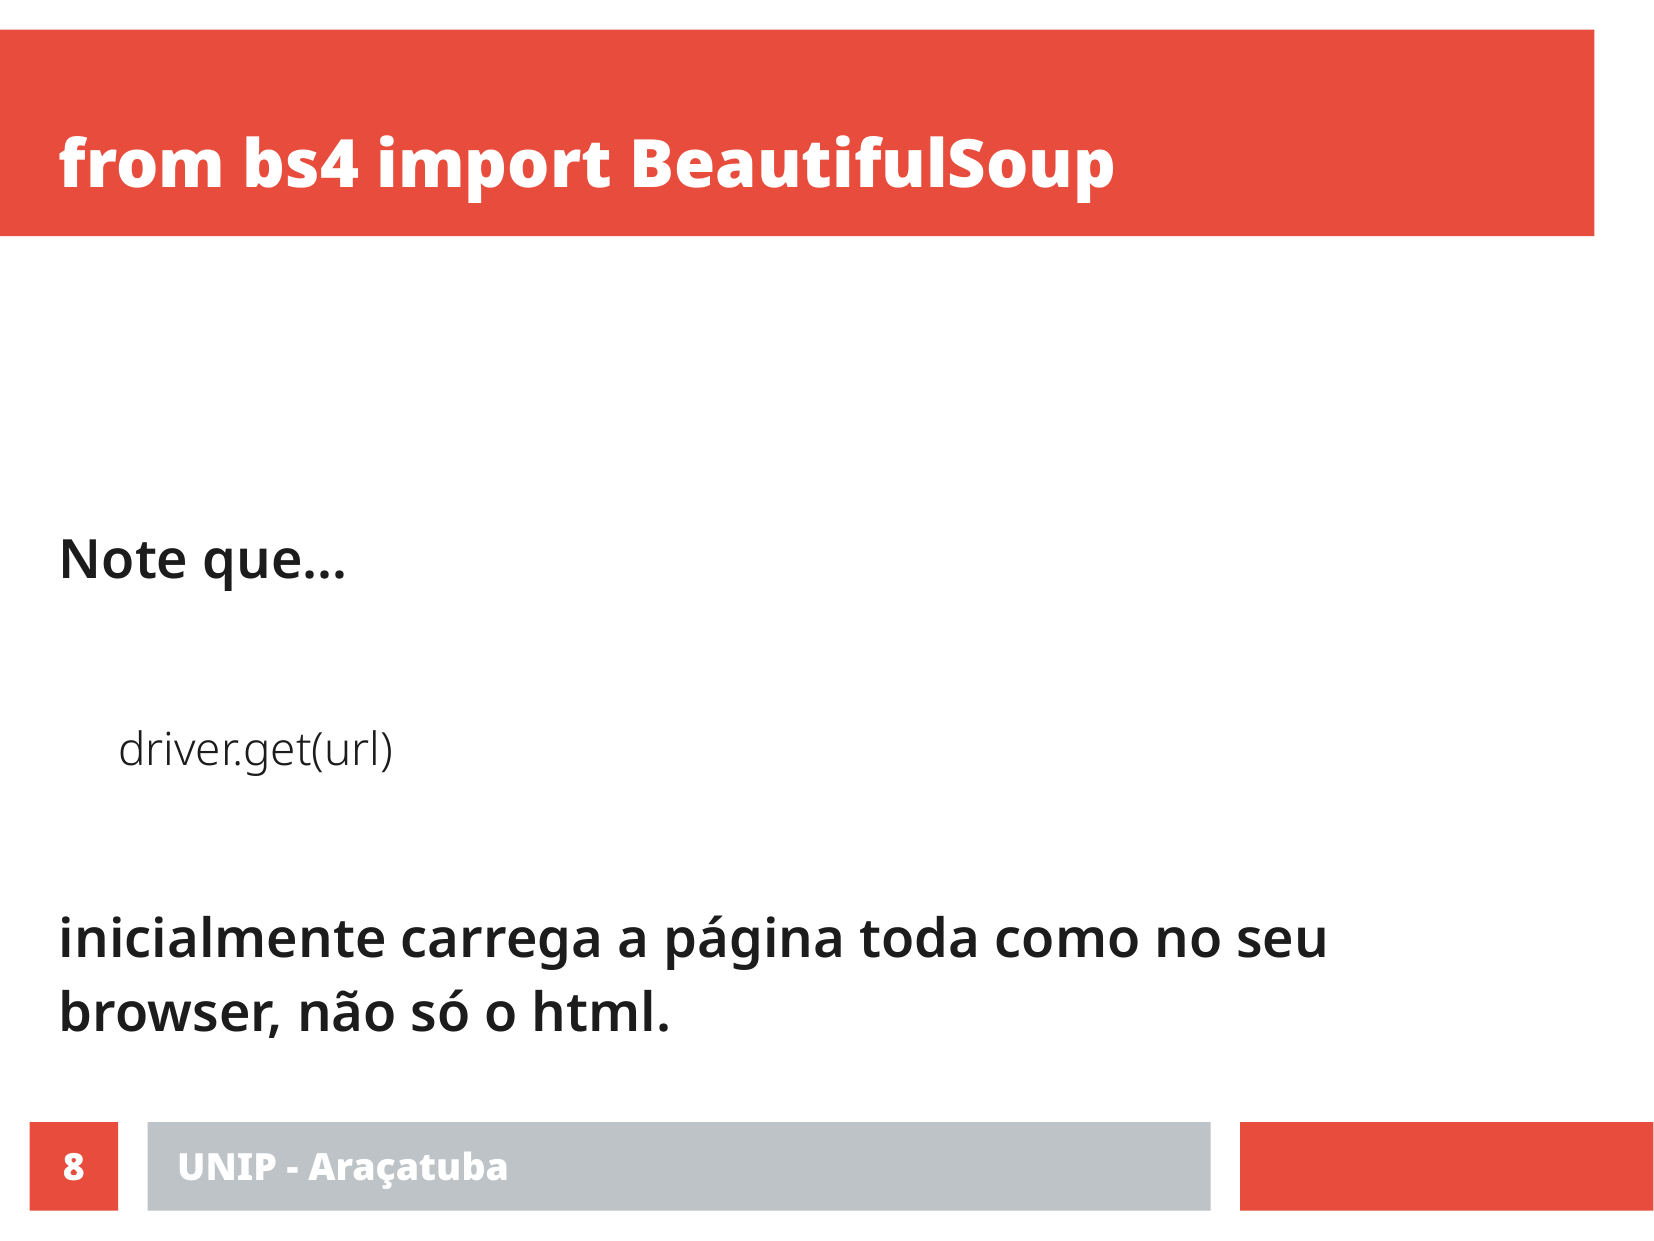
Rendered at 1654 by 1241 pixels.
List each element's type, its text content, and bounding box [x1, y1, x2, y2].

list Note que… driver.get(url) inicialmente carrega a página toda como no seu browser, não só o html. [59, 324, 1565, 1093]
title from bs4 import BeautifulSoup [59, 59, 1595, 207]
